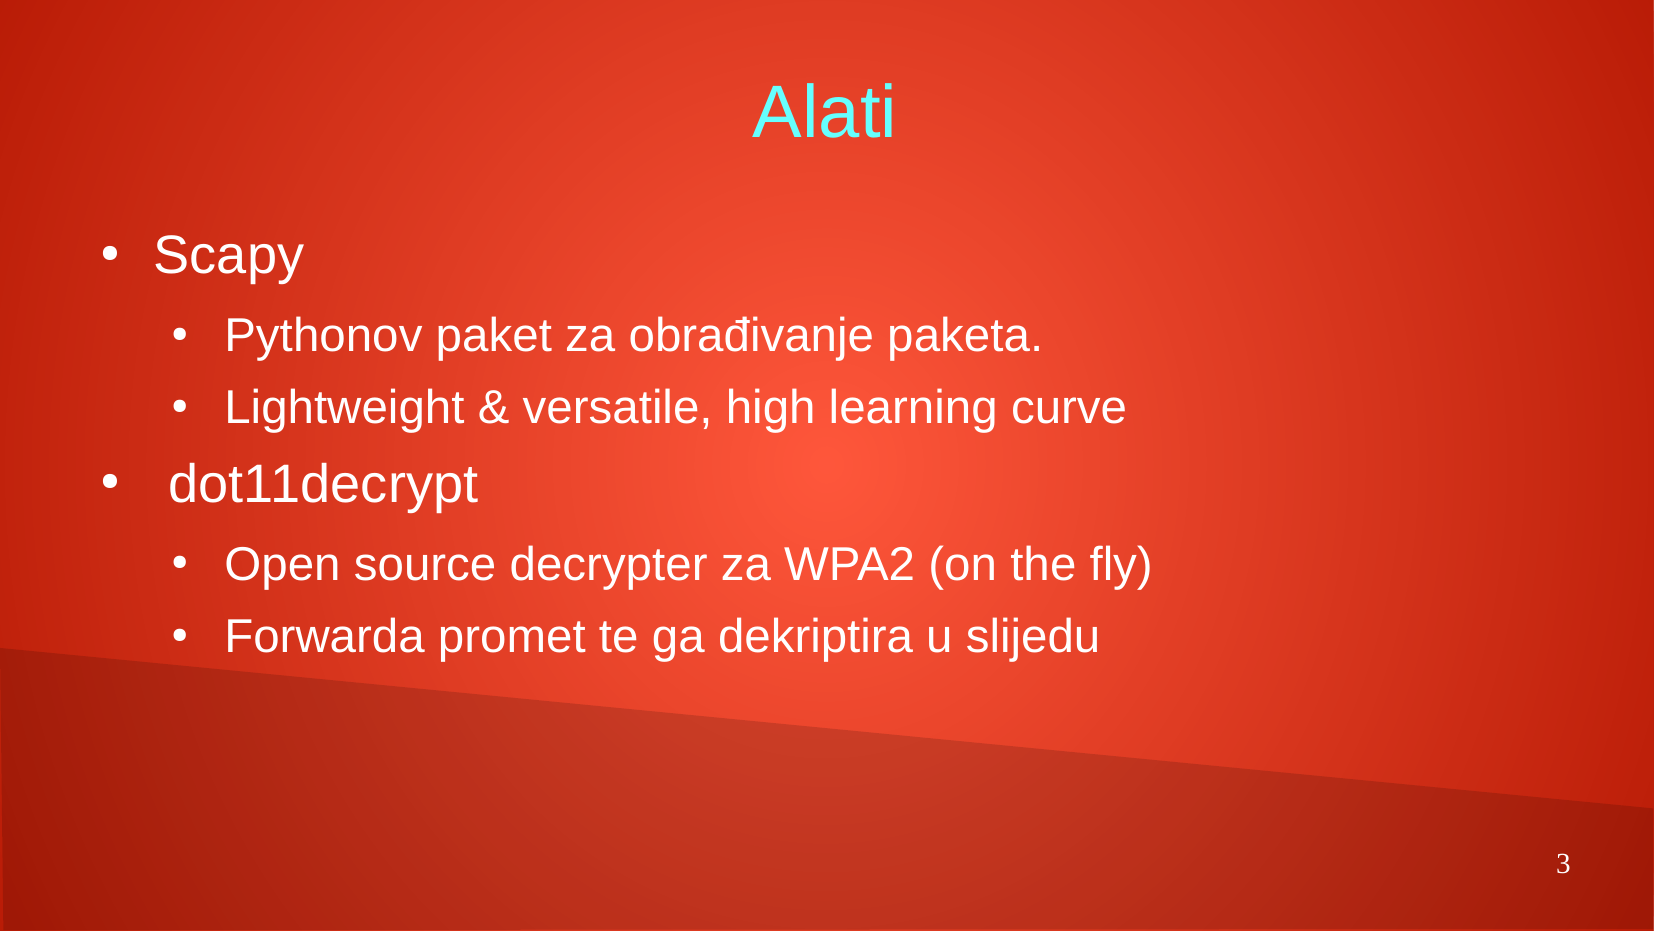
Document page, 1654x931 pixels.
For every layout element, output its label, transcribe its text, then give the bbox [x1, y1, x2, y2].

title Alati [82, 35, 1571, 189]
list Scapy Pythonov paket za obrađivanje paketa. Lightweight & versatile, high learning curve dot11decrypt Open source decrypter za WPA2 (on the fly) Forwarda promet te ga dekriptira u slijedu [82, 224, 1571, 764]
